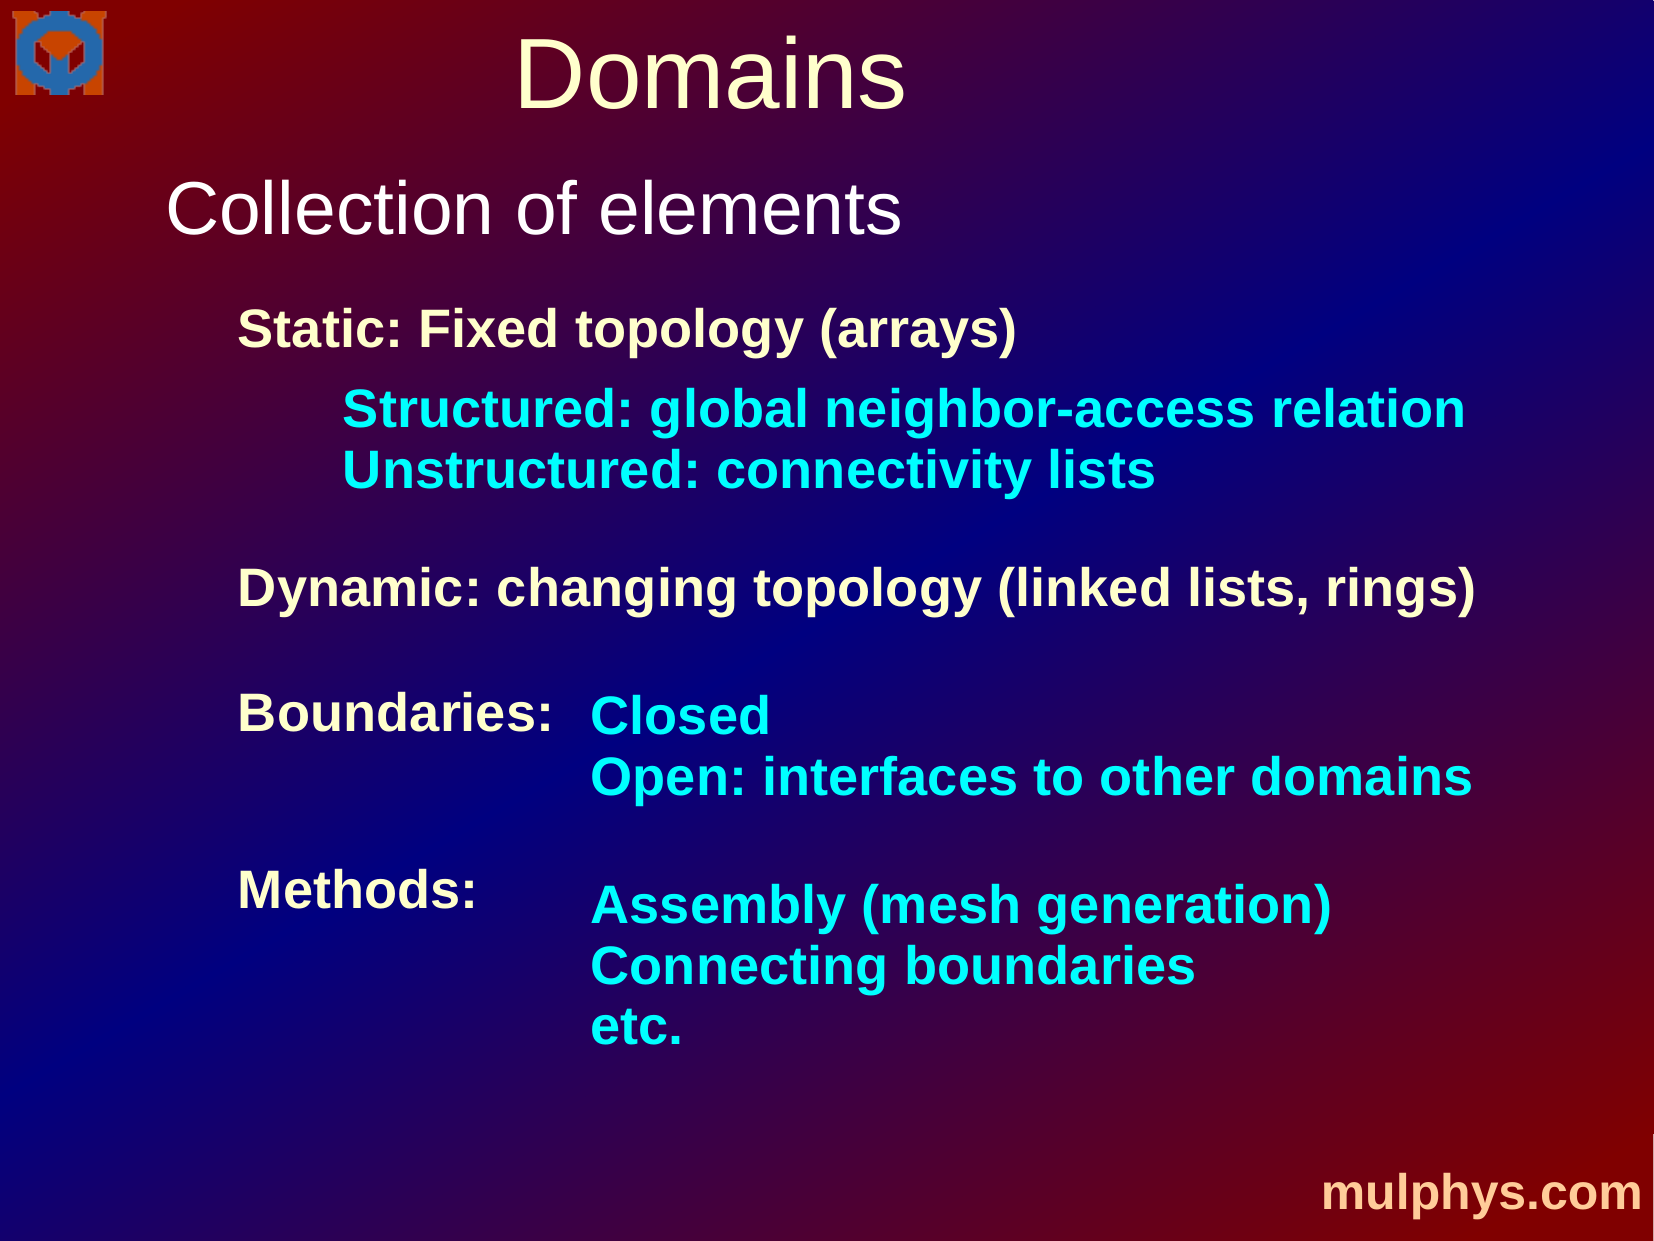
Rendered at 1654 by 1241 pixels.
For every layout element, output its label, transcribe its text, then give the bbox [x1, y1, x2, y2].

text_box Static: Fixed topology (arrays) [237, 298, 1035, 378]
text_box Closed Open: interfaces to other domains [590, 685, 1486, 827]
text_box Dynamic: changing topology (linked lists, rings) [237, 557, 1508, 637]
title Domains [174, 5, 1248, 143]
text_box Structured: global neighbor-access relation Unstructured: connectivity lists [342, 378, 1469, 519]
picture [11, 11, 110, 95]
text_box Methods: [237, 859, 510, 939]
text_box Collection of elements [165, 166, 1274, 260]
text_box Assembly (mesh generation) Connecting boundaries etc. [590, 874, 1334, 1086]
text_box Boundaries: [237, 682, 586, 762]
text_box mulphys.com [1320, 1164, 1644, 1230]
